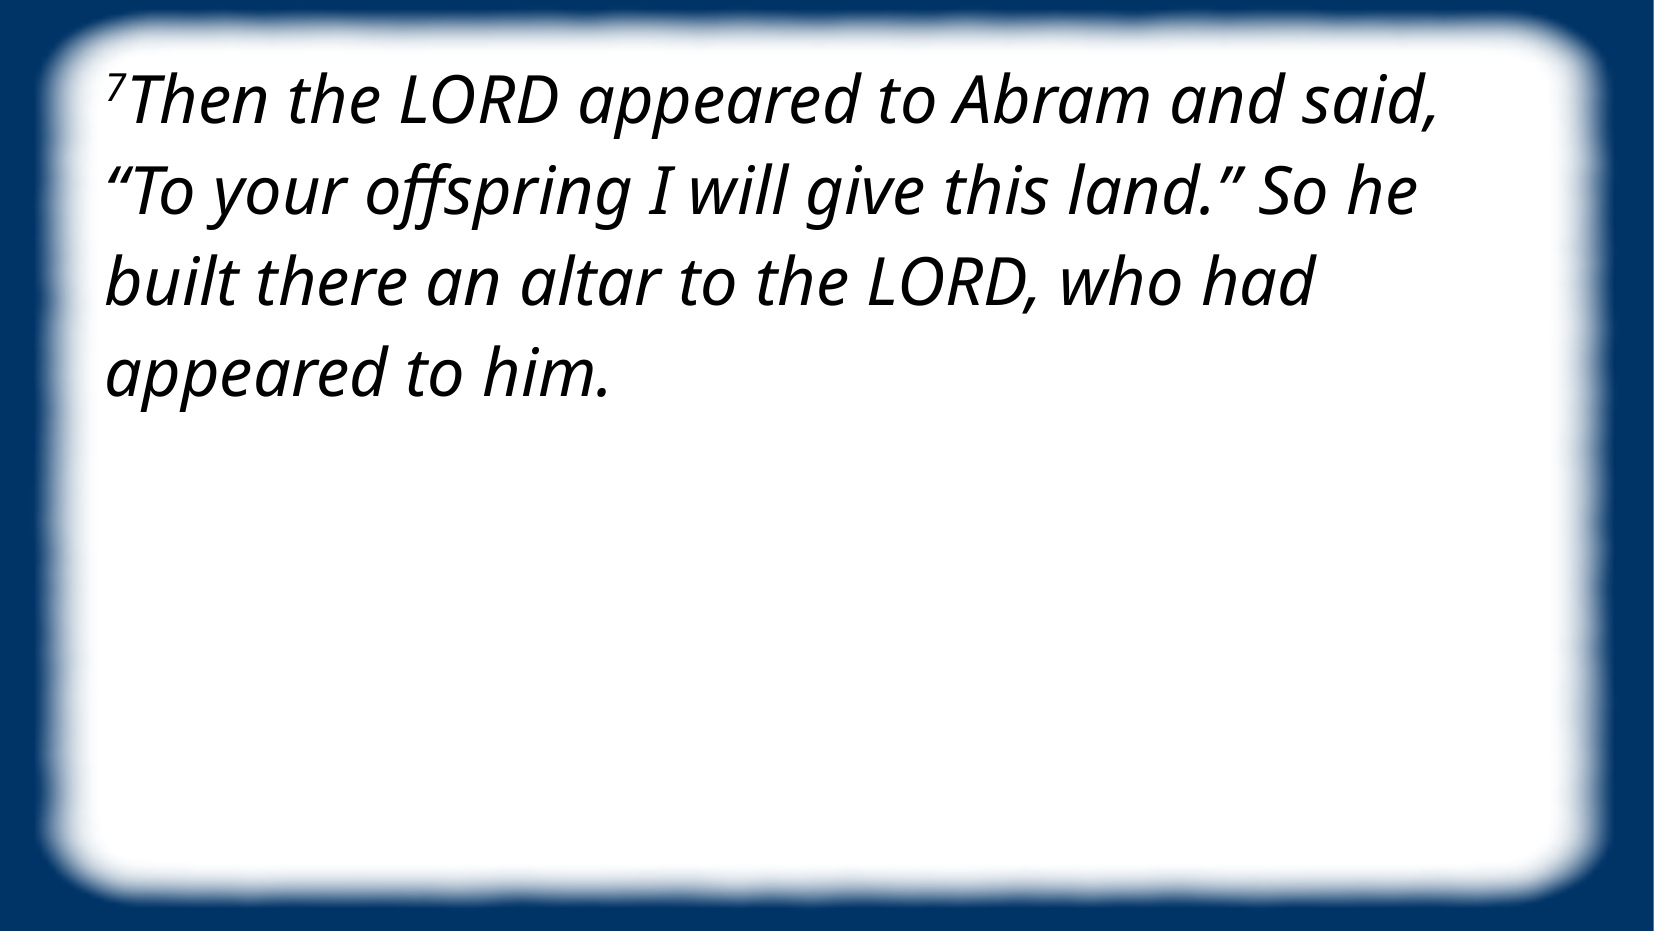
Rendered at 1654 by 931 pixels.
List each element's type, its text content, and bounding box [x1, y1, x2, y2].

picture [0, 0, 1654, 931]
text_box 7Then the LORD appeared to Abram and said, “To your offspring I will give this land.” So he built there an altar to the LORD, who had appeared to him. [90, 45, 1561, 415]
